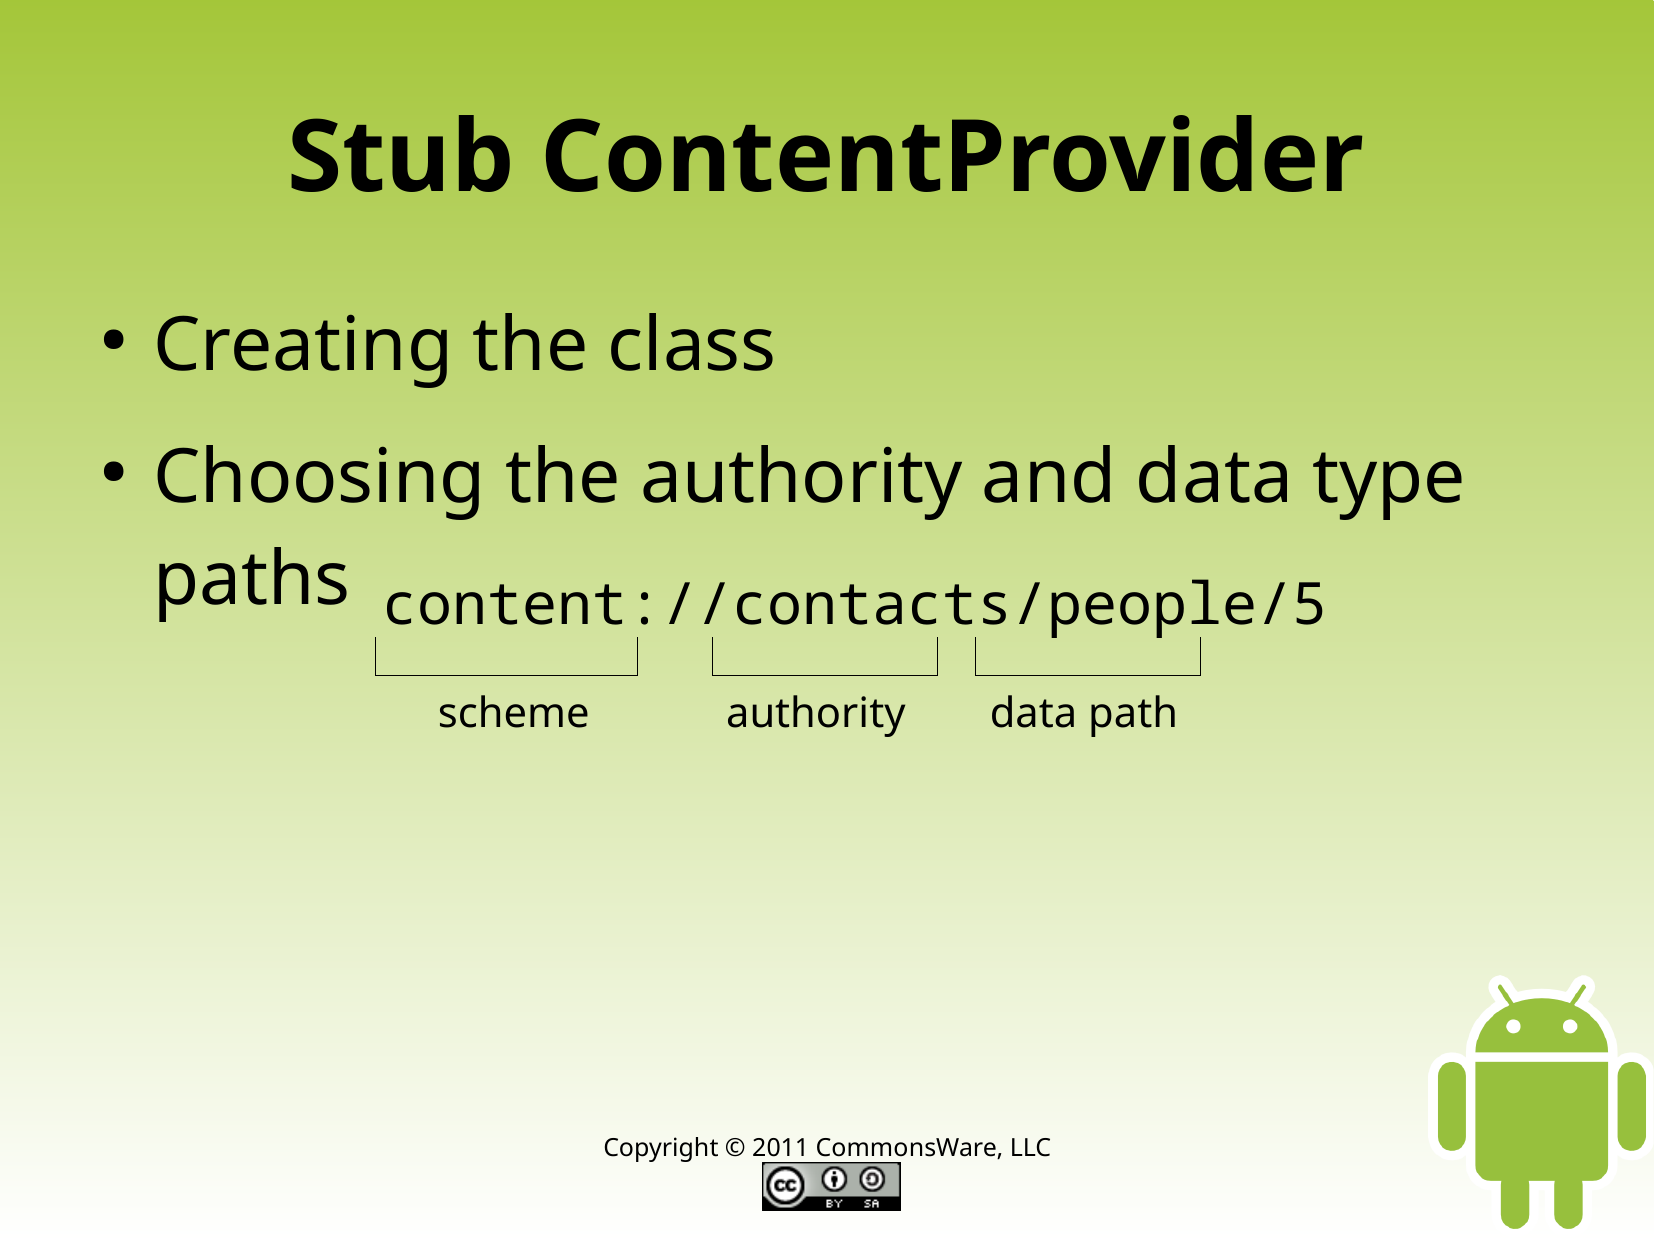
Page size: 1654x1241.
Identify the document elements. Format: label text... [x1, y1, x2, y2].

picture [1428, 975, 1654, 1238]
text_box content://contacts/people/5 [367, 554, 1262, 826]
text_box data path [975, 675, 1207, 739]
picture [762, 1162, 901, 1211]
text_box scheme [423, 675, 617, 739]
text_box authority [711, 675, 931, 739]
list Creating the class Choosing the authority and data type paths [82, 290, 1571, 554]
title Stub ContentProvider [82, 49, 1571, 257]
